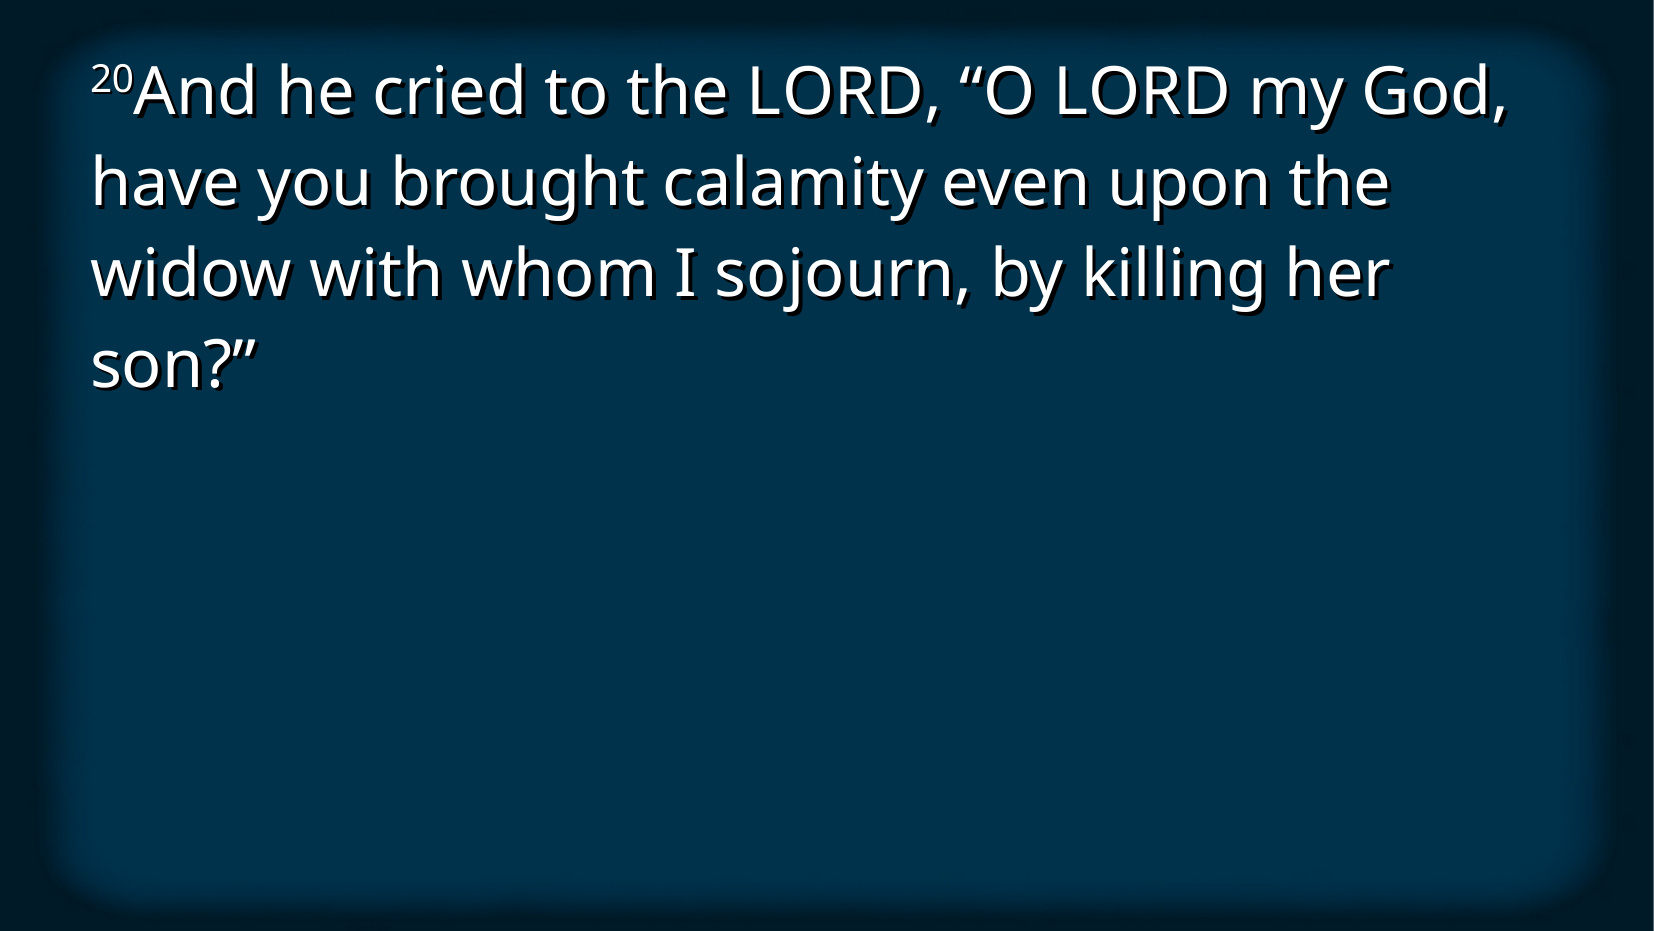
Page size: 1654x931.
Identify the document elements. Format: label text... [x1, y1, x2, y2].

text_box 20And he cried to the LORD, “O LORD my God, have you brought calamity even upon the widow with whom I sojourn, by killing her son?” [75, 36, 1561, 318]
picture [0, 0, 1654, 931]
